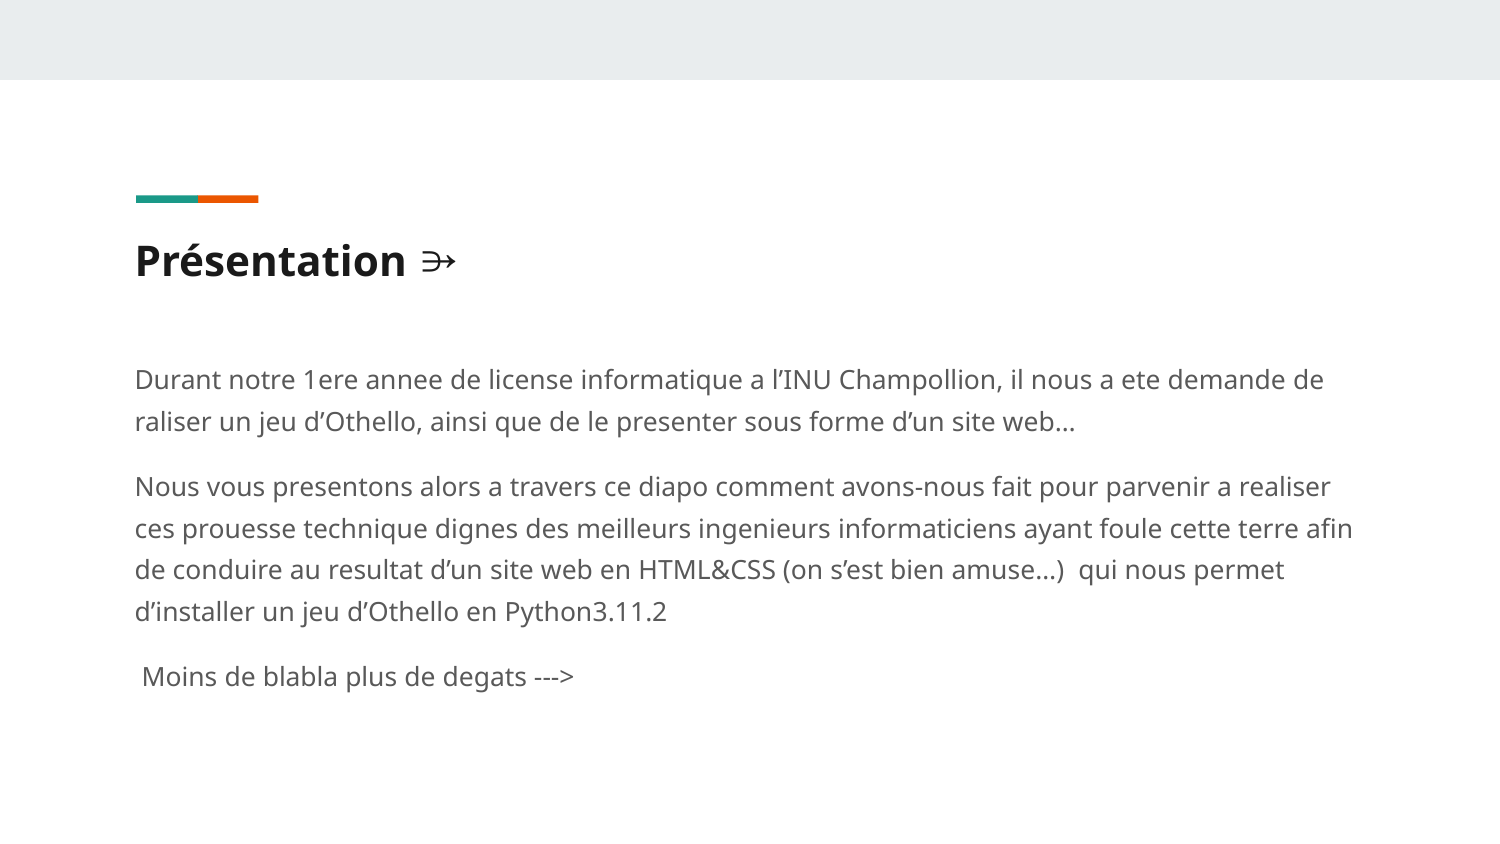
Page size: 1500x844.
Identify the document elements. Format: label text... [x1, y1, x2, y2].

title Présentation ⭄ [119, 216, 1381, 305]
list Durant notre 1ere annee de license informatique a l’INU Champollion, il nous a ete demande de raliser un jeu d’Othello, ainsi que de le presenter sous forme d’un site web… Nous vous presentons alors a travers ce diapo comment avons-nous fait pour parvenir a realiser ces prouesse technique dignes des meilleurs ingenieurs informaticiens ayant foule cette terre afin de conduire au resultat d’un site web en HTML&CSS (on s’est bien amuse…) qui nous permet d’installer un jeu d’Othello en Python3.11.2 Moins de blabla plus de degats ---> [119, 341, 1381, 712]
